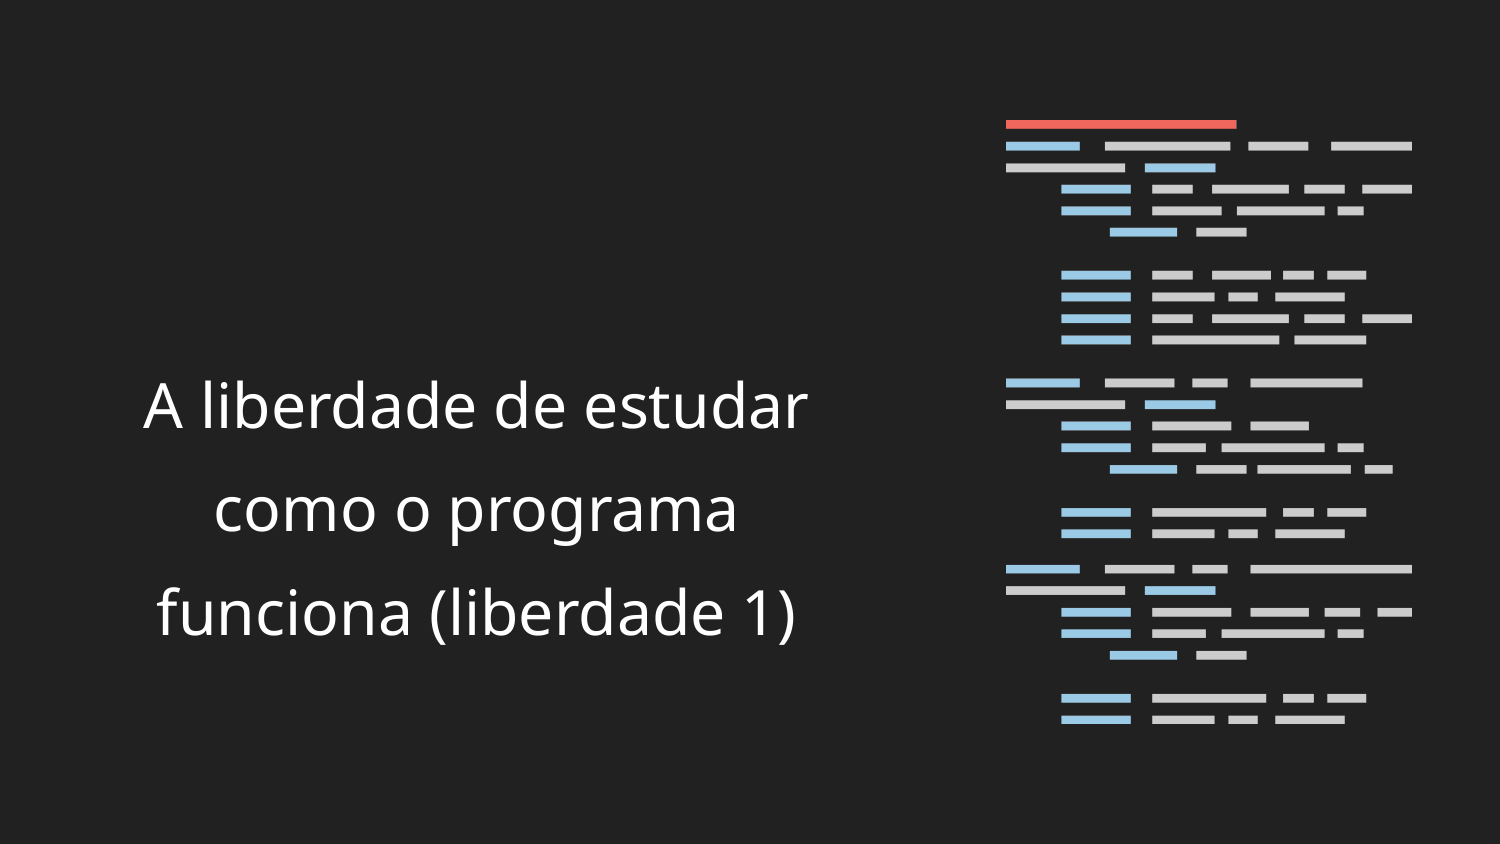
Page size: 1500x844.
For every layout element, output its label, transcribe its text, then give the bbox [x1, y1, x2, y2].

picture [1006, 120, 1412, 724]
text_box A liberdade de estudar como o programa funciona (liberdade 1) [62, 322, 892, 522]
